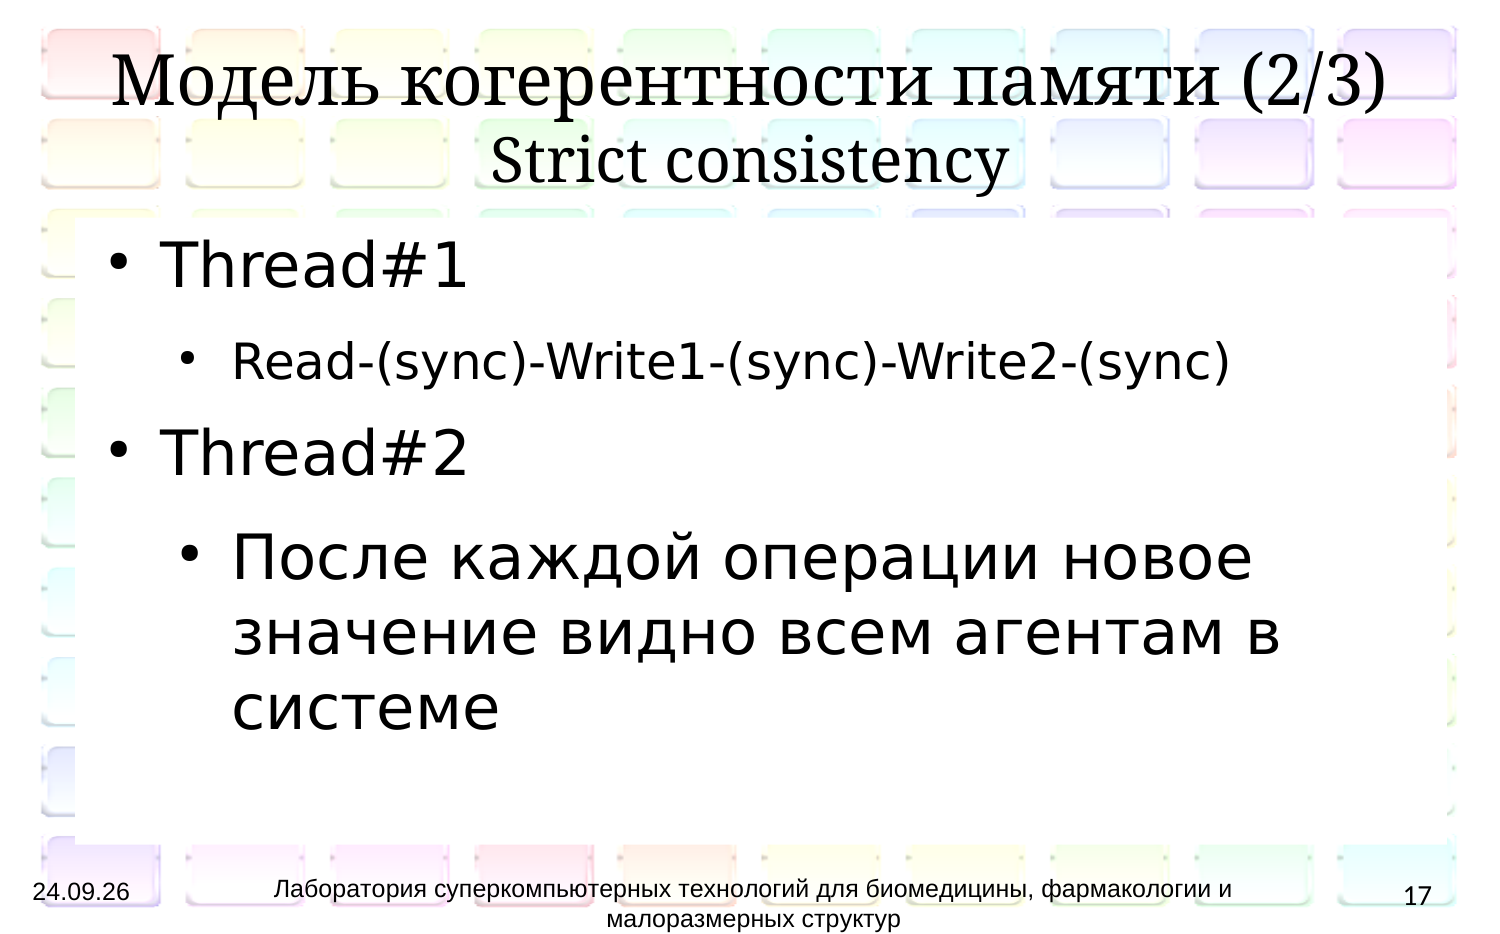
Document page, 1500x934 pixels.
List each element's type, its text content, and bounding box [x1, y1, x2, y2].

text_box Лаборатория суперкомпьютерных технологий для биомедицины, фармакологии и малоразмерных структур [171, 864, 1338, 915]
title Модель когерентности памяти (2/3) Strict consistency [75, 27, 1426, 203]
list Thread#1 Read-(sync)-Write1-(sync)-Write2-(sync) Thread#2 После каждой операции новое значение видно всем агентам в системе [75, 217, 1447, 845]
text_box <number> [1387, 868, 1473, 918]
picture [0, 0, 1500, 934]
text_box 12.11.12 [17, 868, 184, 918]
